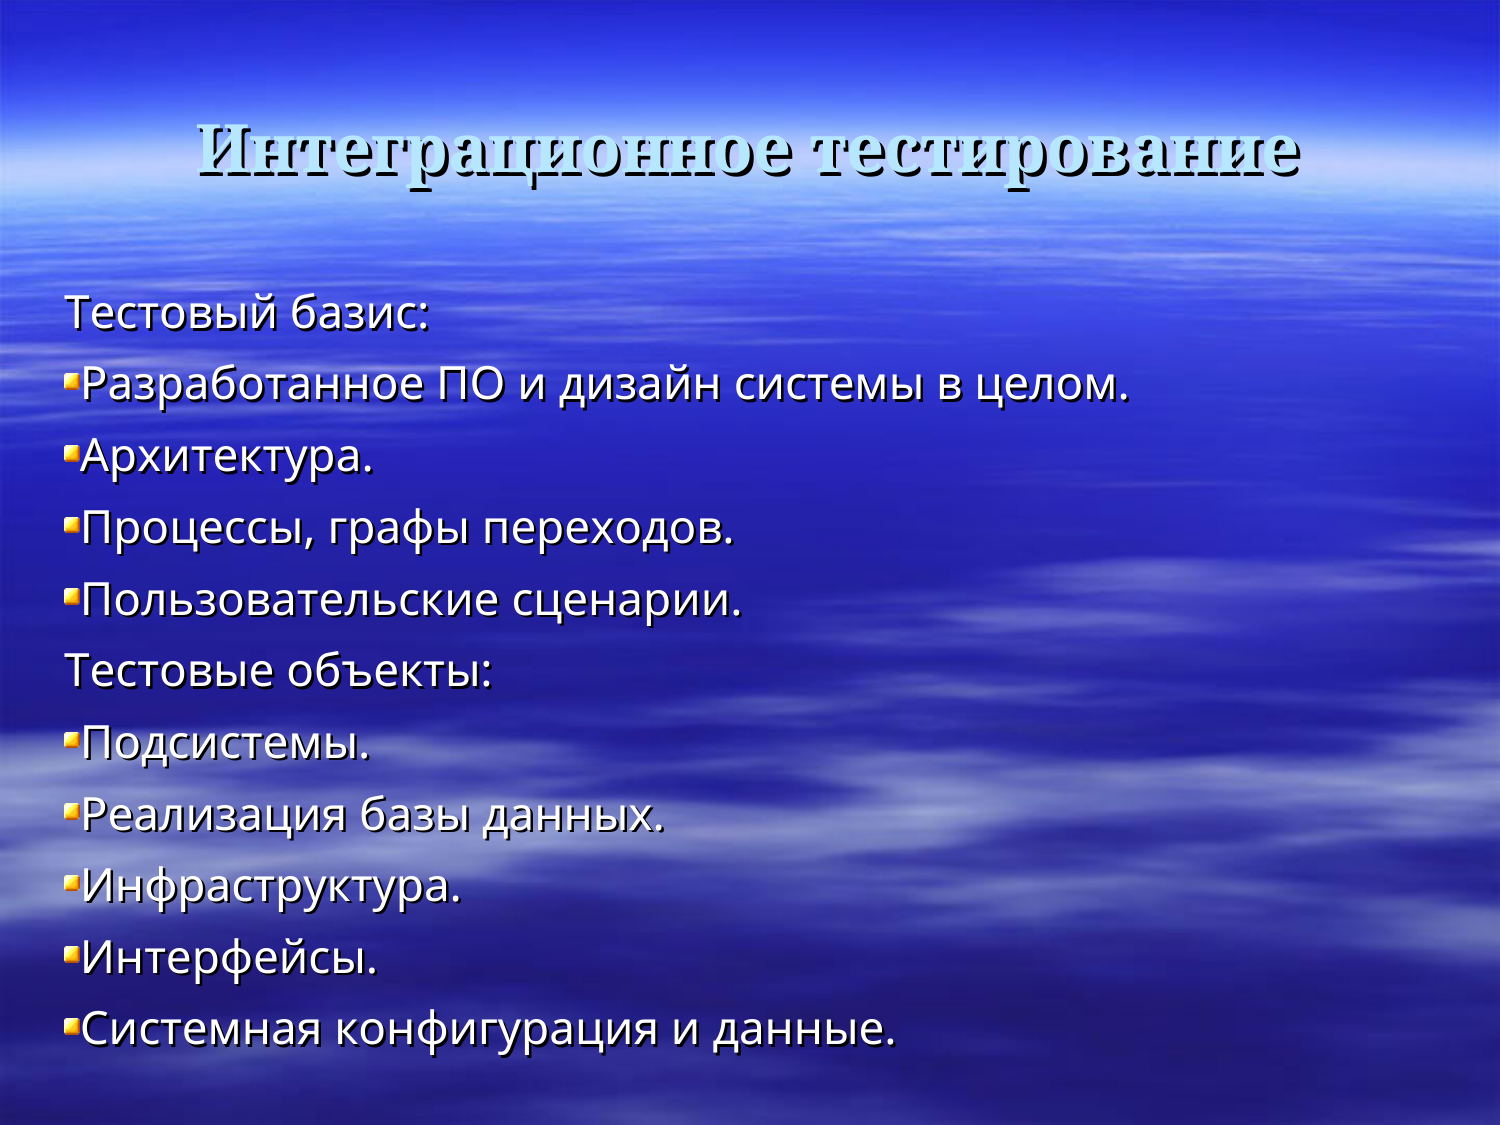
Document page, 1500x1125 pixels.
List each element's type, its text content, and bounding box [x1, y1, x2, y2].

picture [0, 0, 1500, 1125]
list Тестовый базис: Разработанное ПО и дизайн системы в целом. Архитектура. Процессы, графы переходов. Пользовательские сценарии. Тестовые объекты: Подсистемы. Реализация базы данных. Инфраструктура. Интерфейсы. Системная конфигурация и данные. [49, 274, 1451, 1062]
title Интеграционное тестирование [49, 28, 1446, 264]
